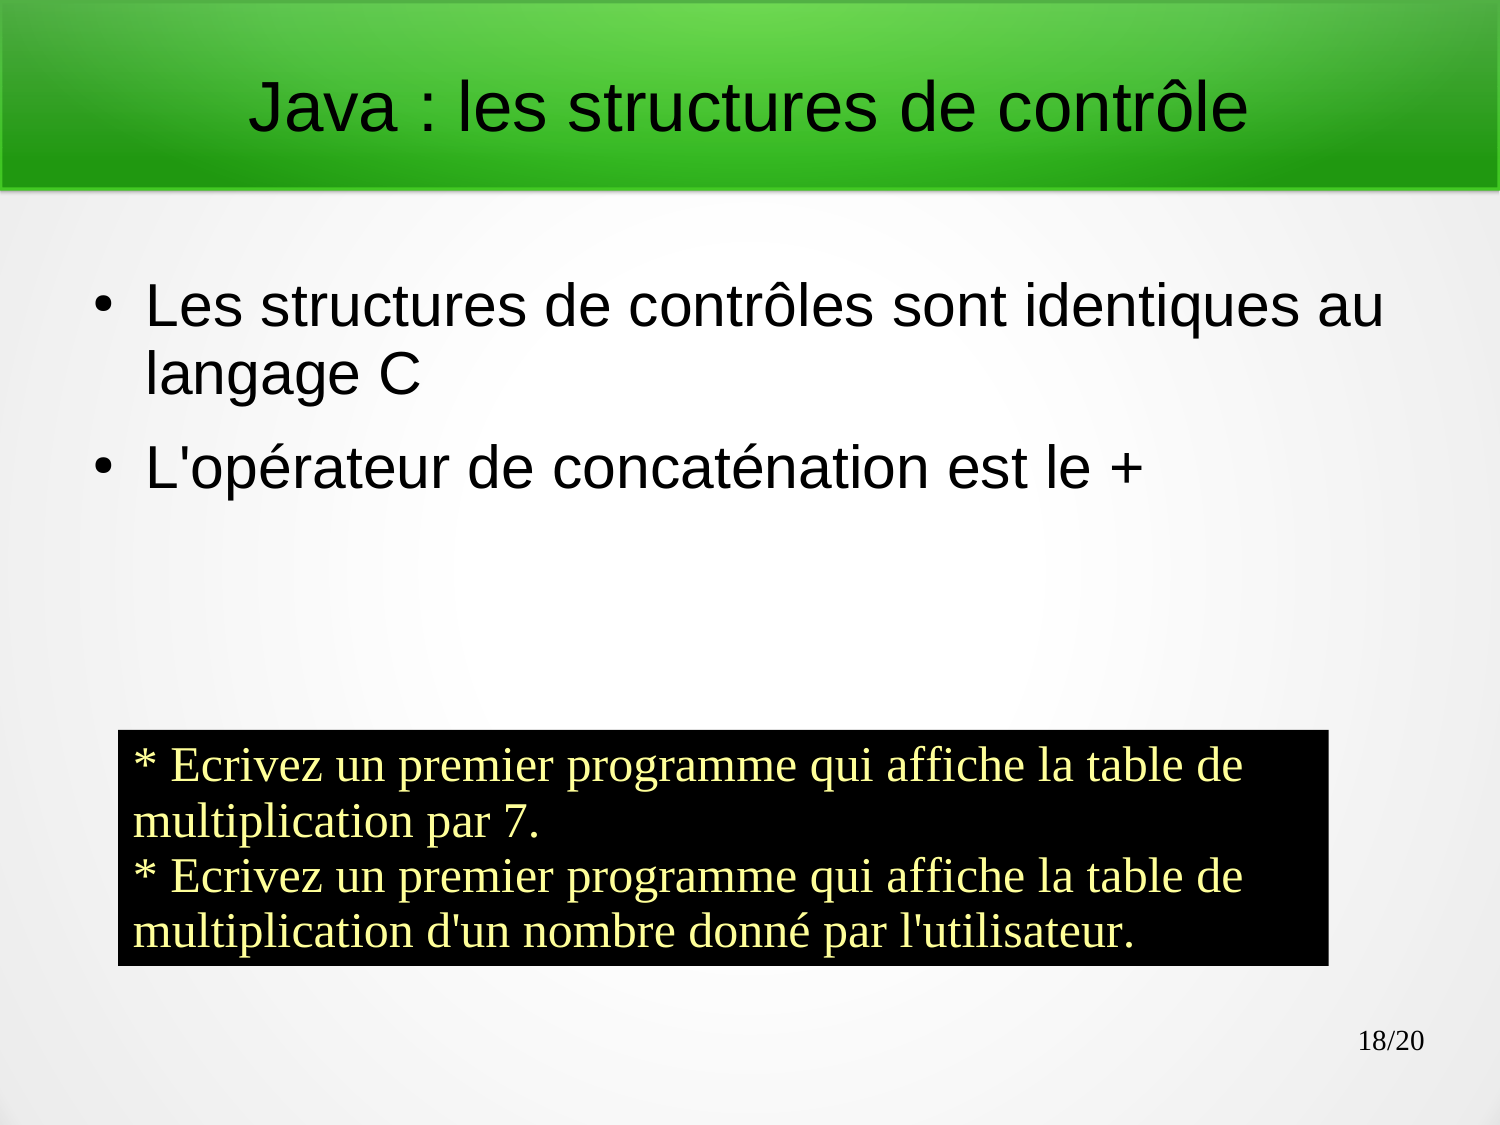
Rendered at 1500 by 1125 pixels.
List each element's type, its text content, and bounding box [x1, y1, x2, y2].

list Les structures de contrôles sont identiques au langage C L'opérateur de concaténation est le + [75, 271, 1426, 924]
title Java : les structures de contrôle [75, 42, 1426, 172]
text_box * Ecrivez un premier programme qui affiche la table de multiplication par 7. * Ecrivez un premier programme qui affiche la table de multiplication d'un nombre donné par l'utilisateur. [118, 729, 1329, 966]
